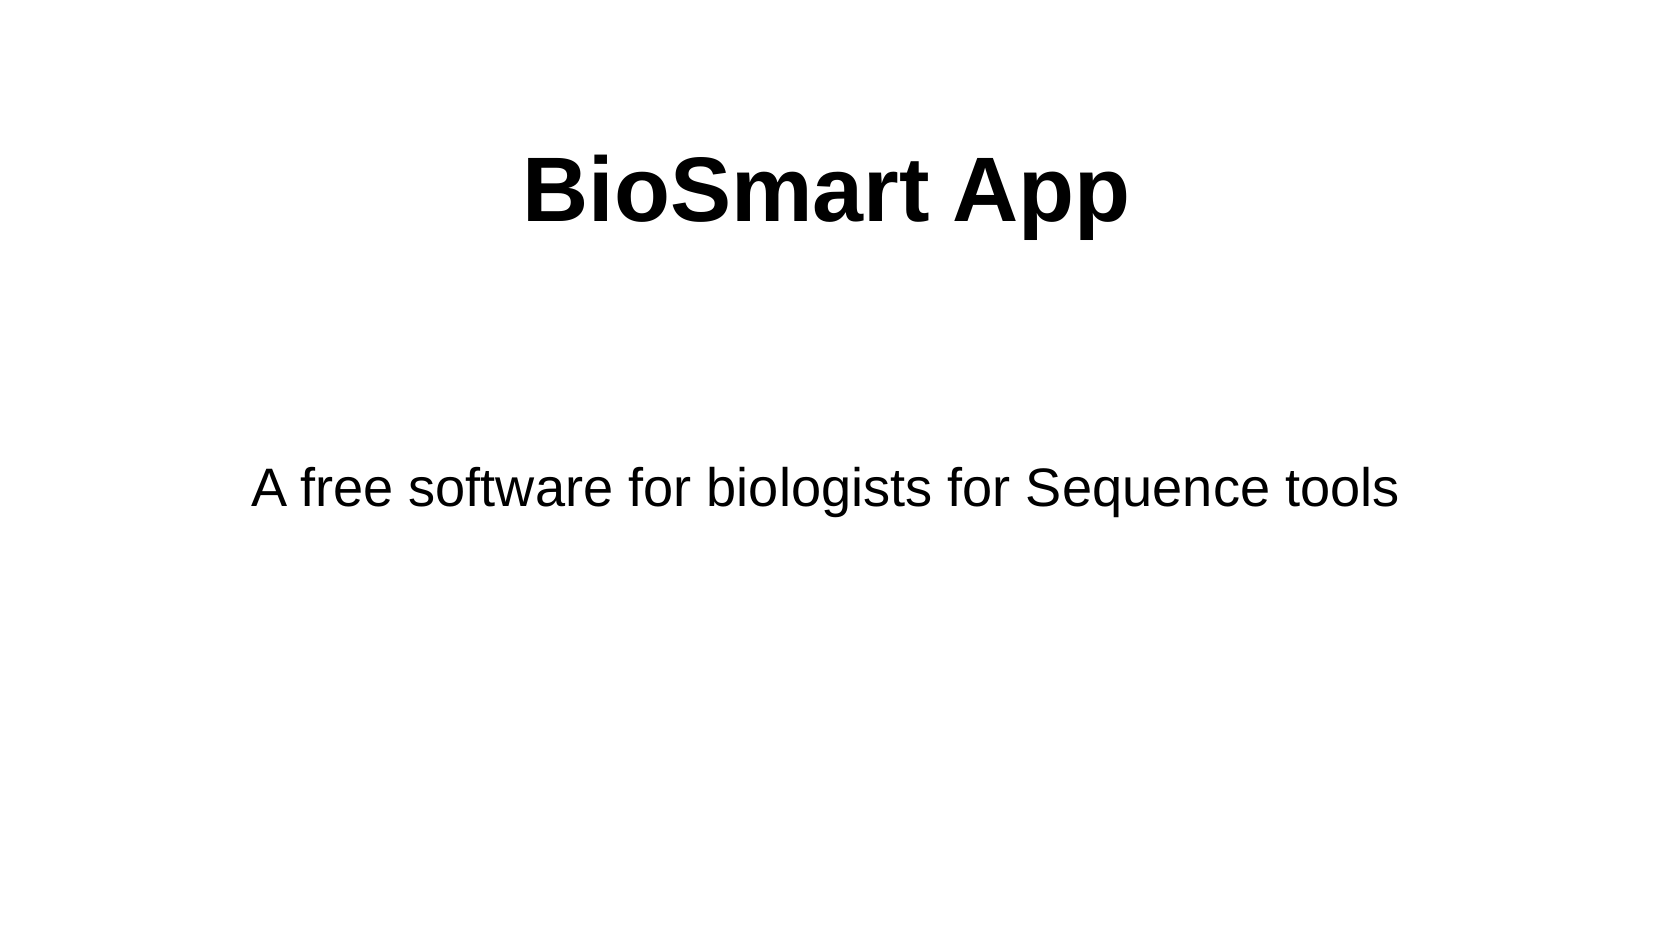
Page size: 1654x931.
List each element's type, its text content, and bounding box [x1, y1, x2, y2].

subtitle A free software for biologists for Sequence tools [82, 217, 1571, 758]
title BioSmart App [82, 112, 1571, 217]
